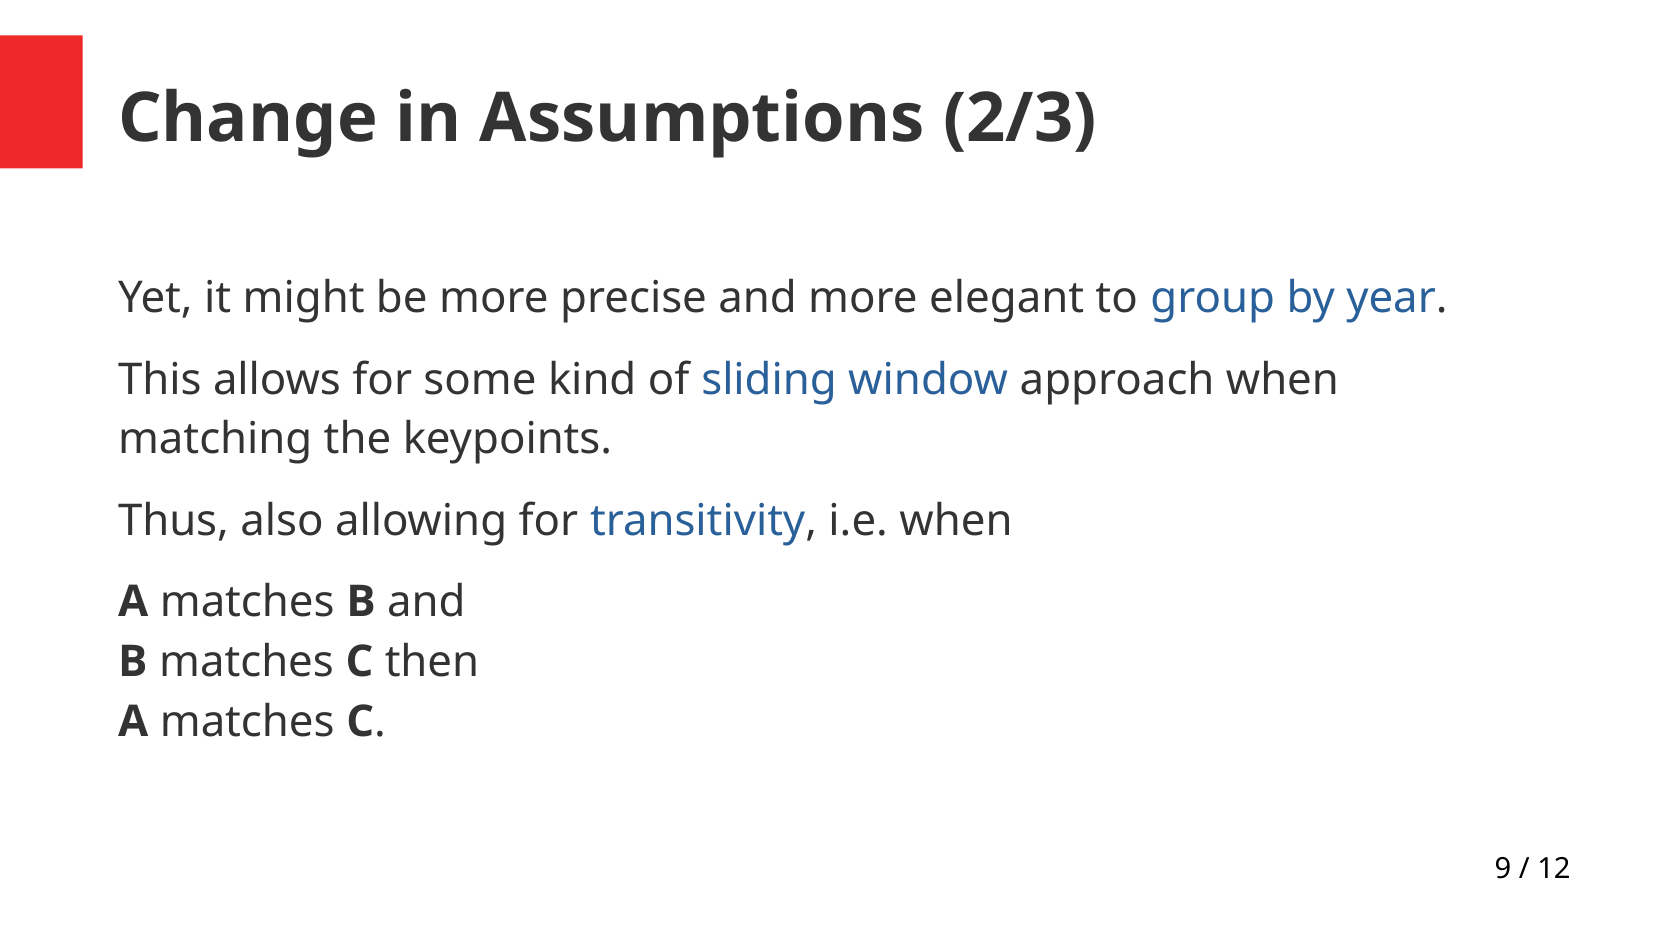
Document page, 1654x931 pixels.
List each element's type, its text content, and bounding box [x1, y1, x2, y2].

list Yet, it might be more precise and more elegant to group by year. This allows for some kind of sliding window approach when matching the keypoints. Thus, also allowing for transitivity, i.e. when A matches B and B matches C then A matches C. [118, 265, 1536, 806]
title Change in Assumptions (2/3) [118, 37, 1571, 193]
